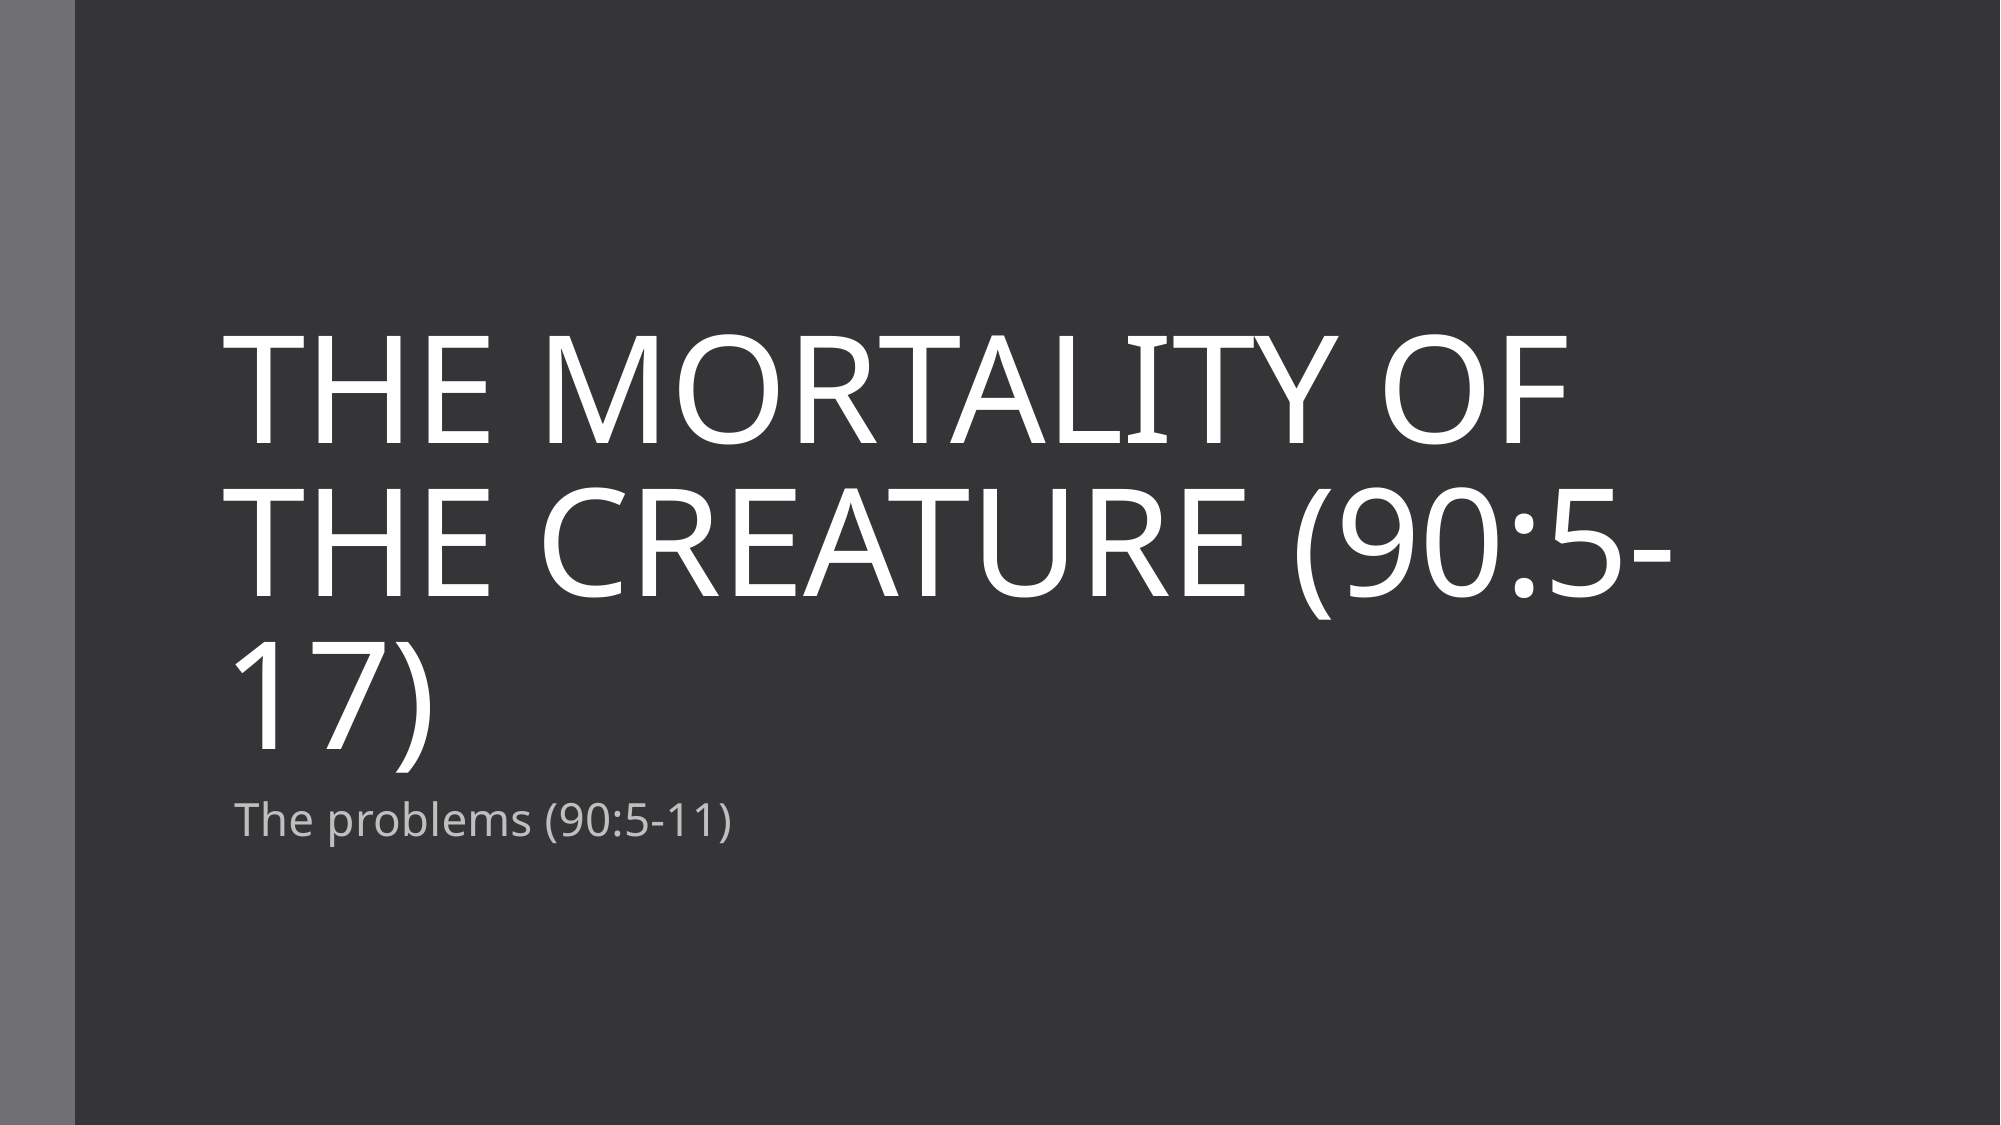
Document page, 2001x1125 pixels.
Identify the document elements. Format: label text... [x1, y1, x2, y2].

subtitle The problems (90:5-11) [206, 787, 1752, 1066]
title THE MORTALITY OF THE CREATURE (90:5-17) [206, 124, 1752, 787]
